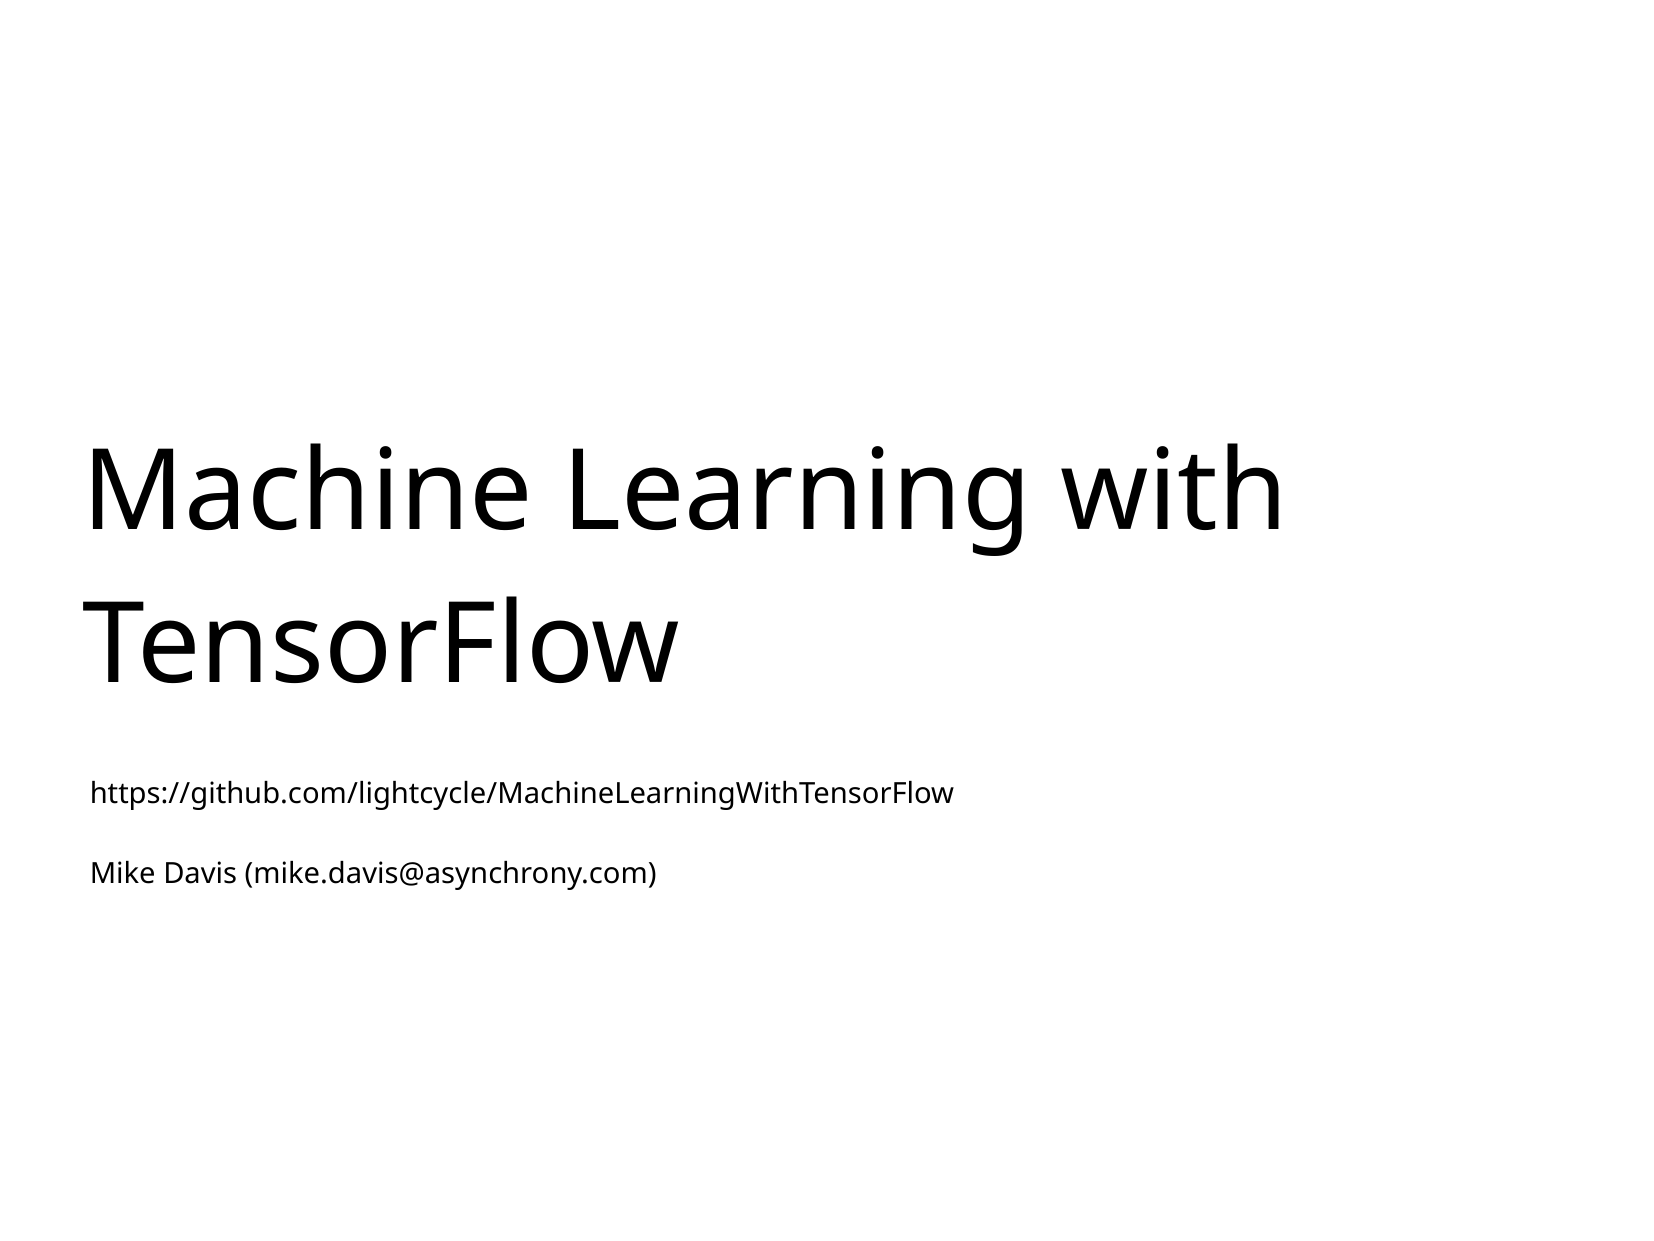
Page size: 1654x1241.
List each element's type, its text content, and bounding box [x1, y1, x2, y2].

title Machine Learning with TensorFlow [82, 465, 1571, 661]
text_box https://github.com/lightcycle/MachineLearningWithTensorFlow Mike Davis (mike.davis@asynchrony.com) [75, 765, 1366, 883]
